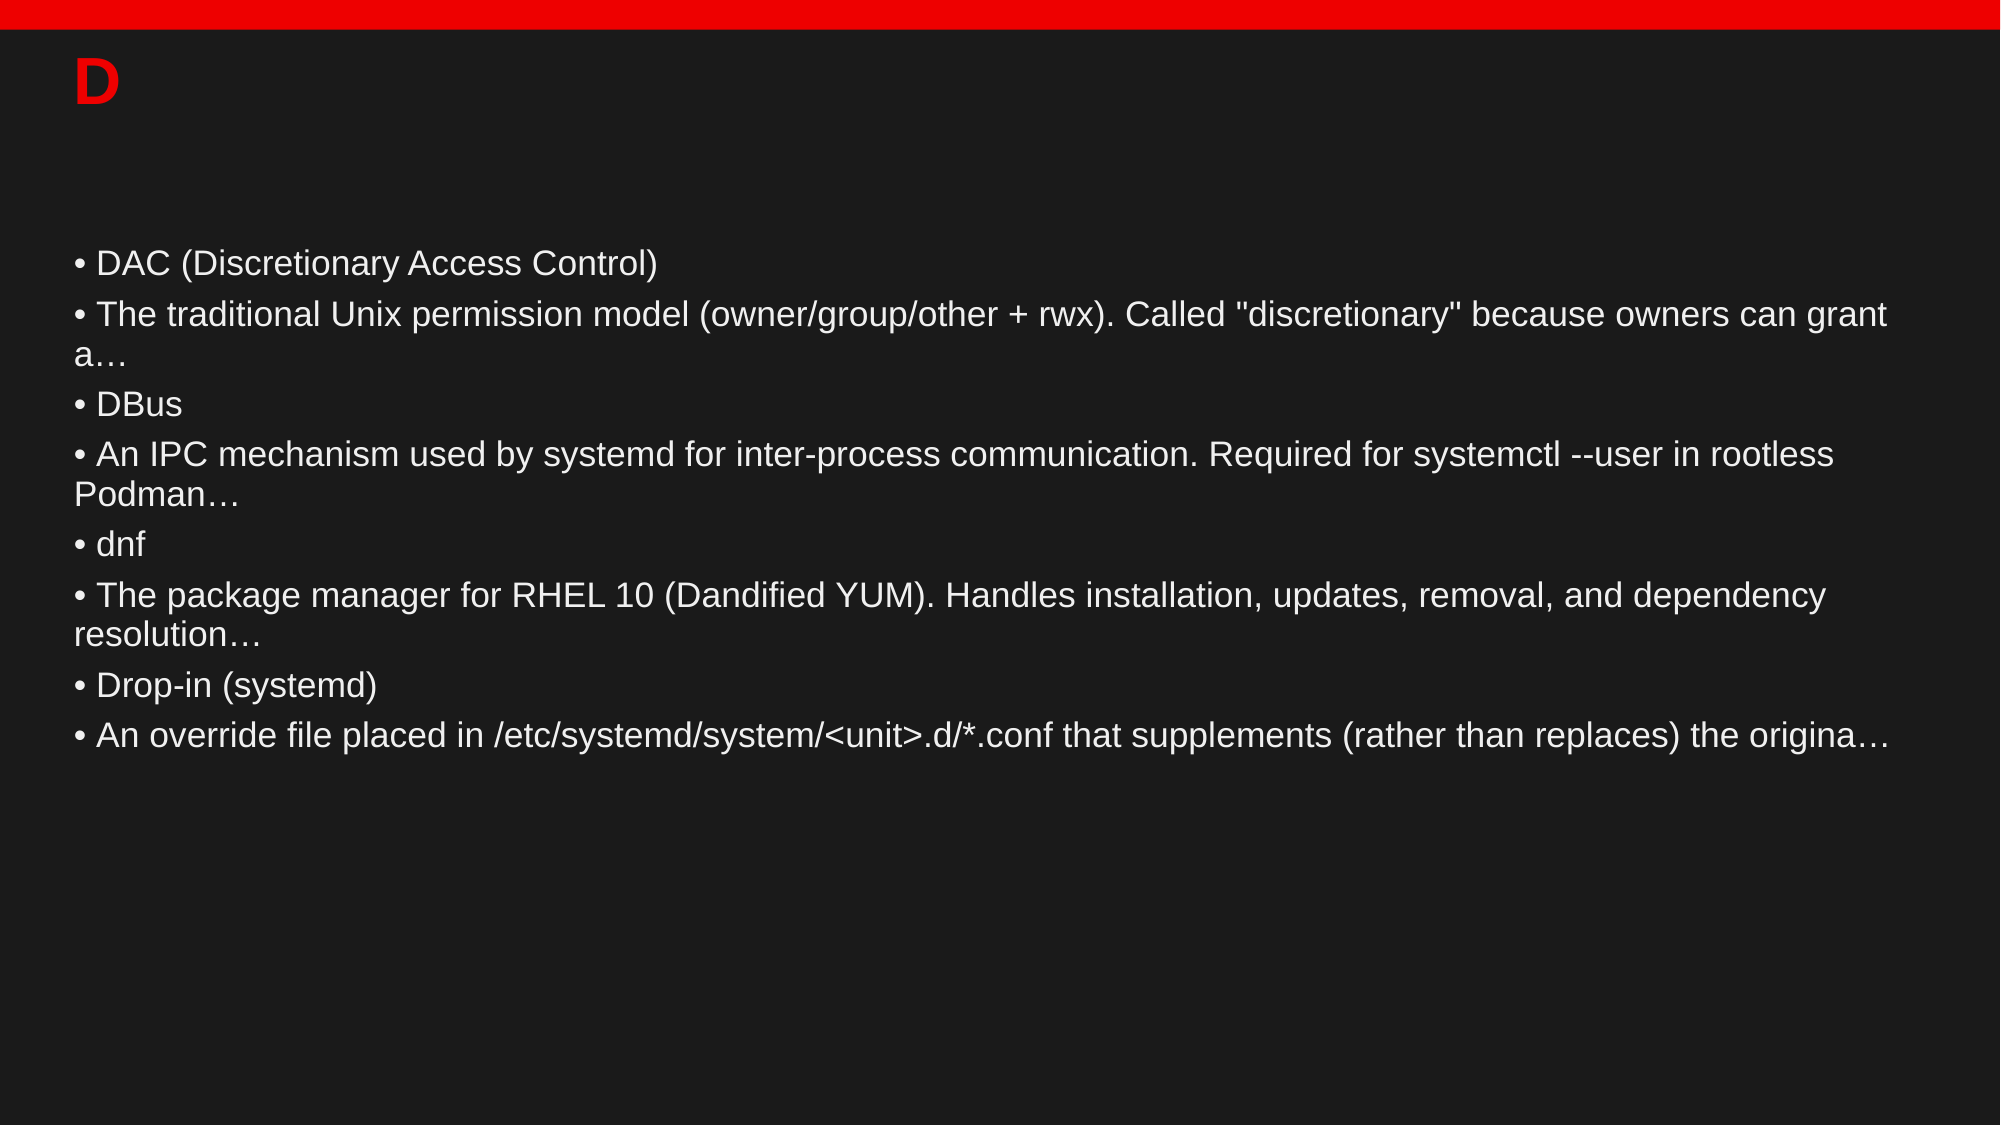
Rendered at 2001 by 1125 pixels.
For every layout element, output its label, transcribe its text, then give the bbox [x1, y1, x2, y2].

text_box [0, 0, 2001, 30]
text_box • DAC (Discretionary Access Control) • The traditional Unix permission model (owner/group/other + rwx). Called "discretionary" because owners can grant a… • DBus • An IPC mechanism used by systemd for inter-process communication. Required for systemctl --user in rootless Podman… • dnf • The package manager for RHEL 10 (Dandified YUM). Handles installation, updates, removal, and dependency resolution… • Drop-in (systemd) • An override file placed in /etc/systemd/system/<unit>.d/*.conf that supplements (rather than replaces) the origina… [59, 236, 1942, 1037]
text_box D [59, 36, 1942, 208]
